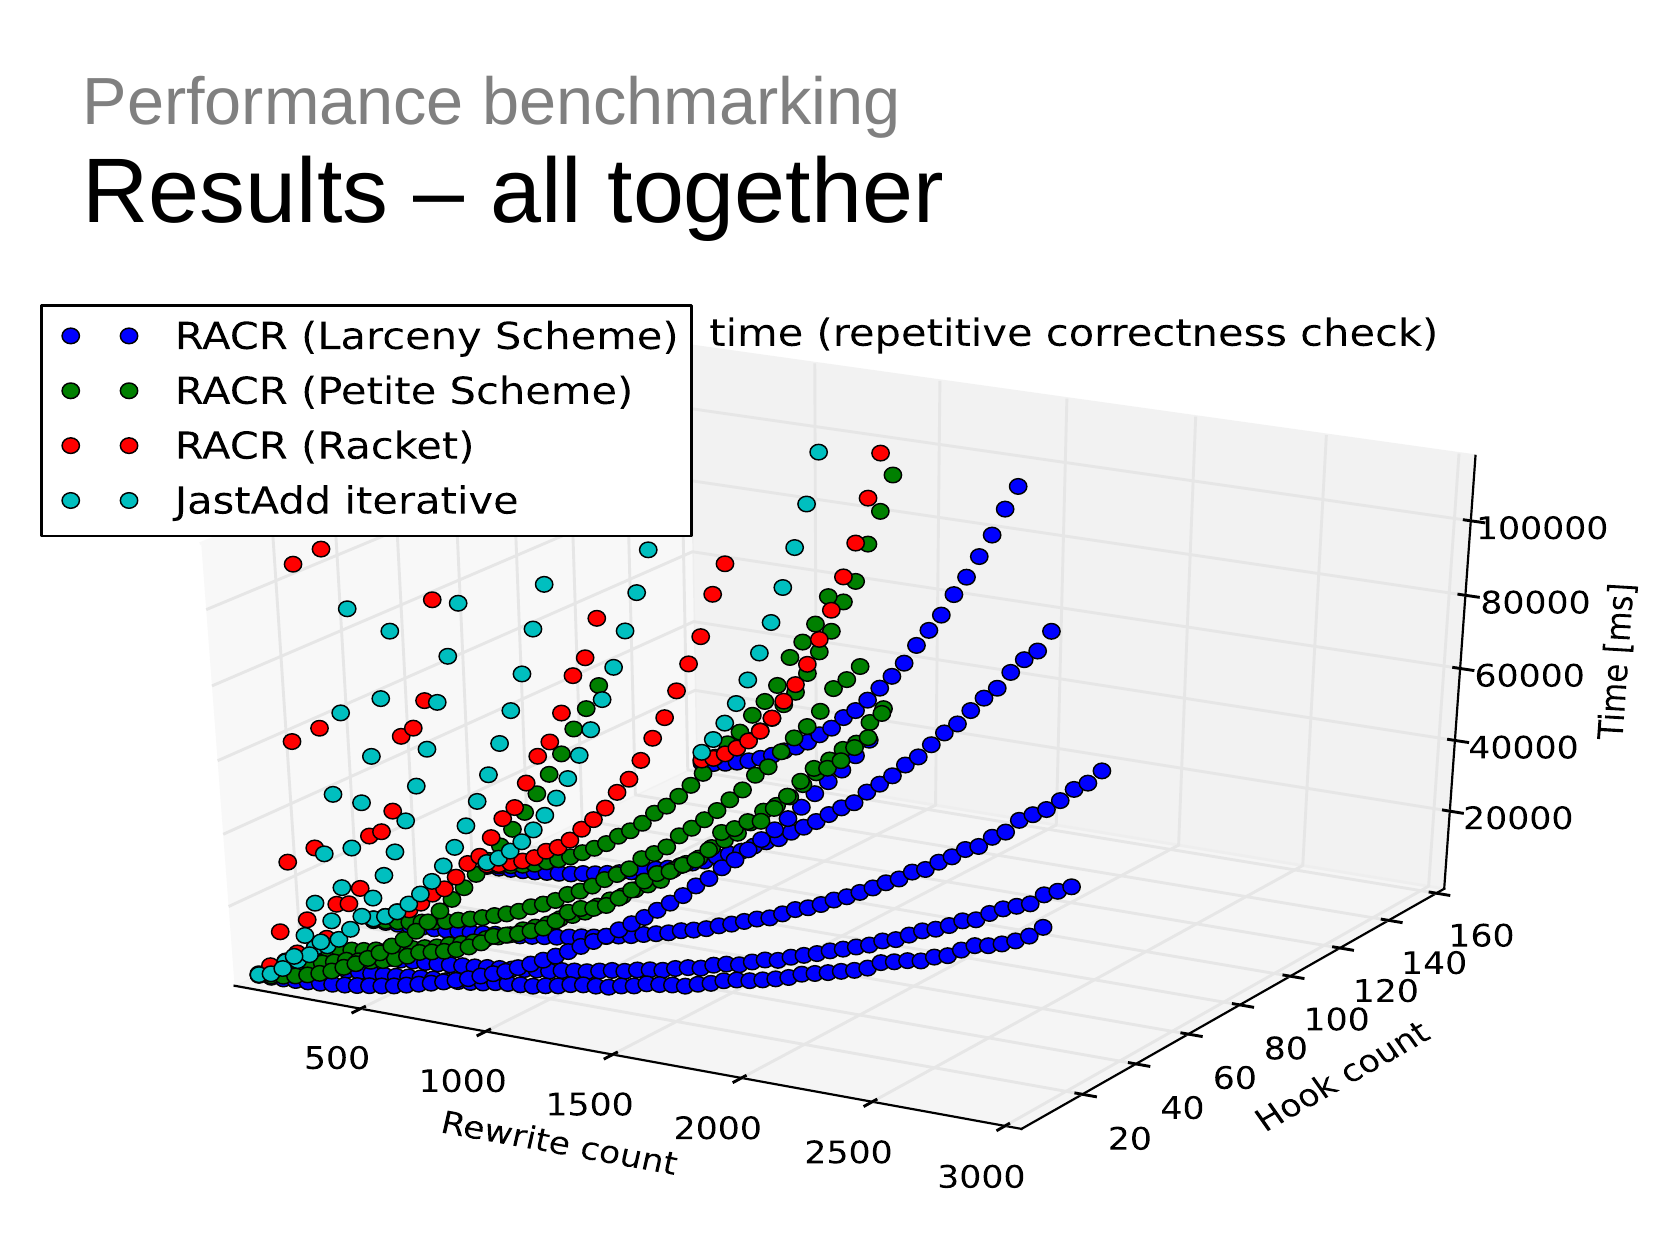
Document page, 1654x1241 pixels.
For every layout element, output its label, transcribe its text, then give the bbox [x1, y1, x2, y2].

picture [0, 268, 1654, 1201]
title Performance benchmarking Results – all together [82, 49, 1571, 257]
